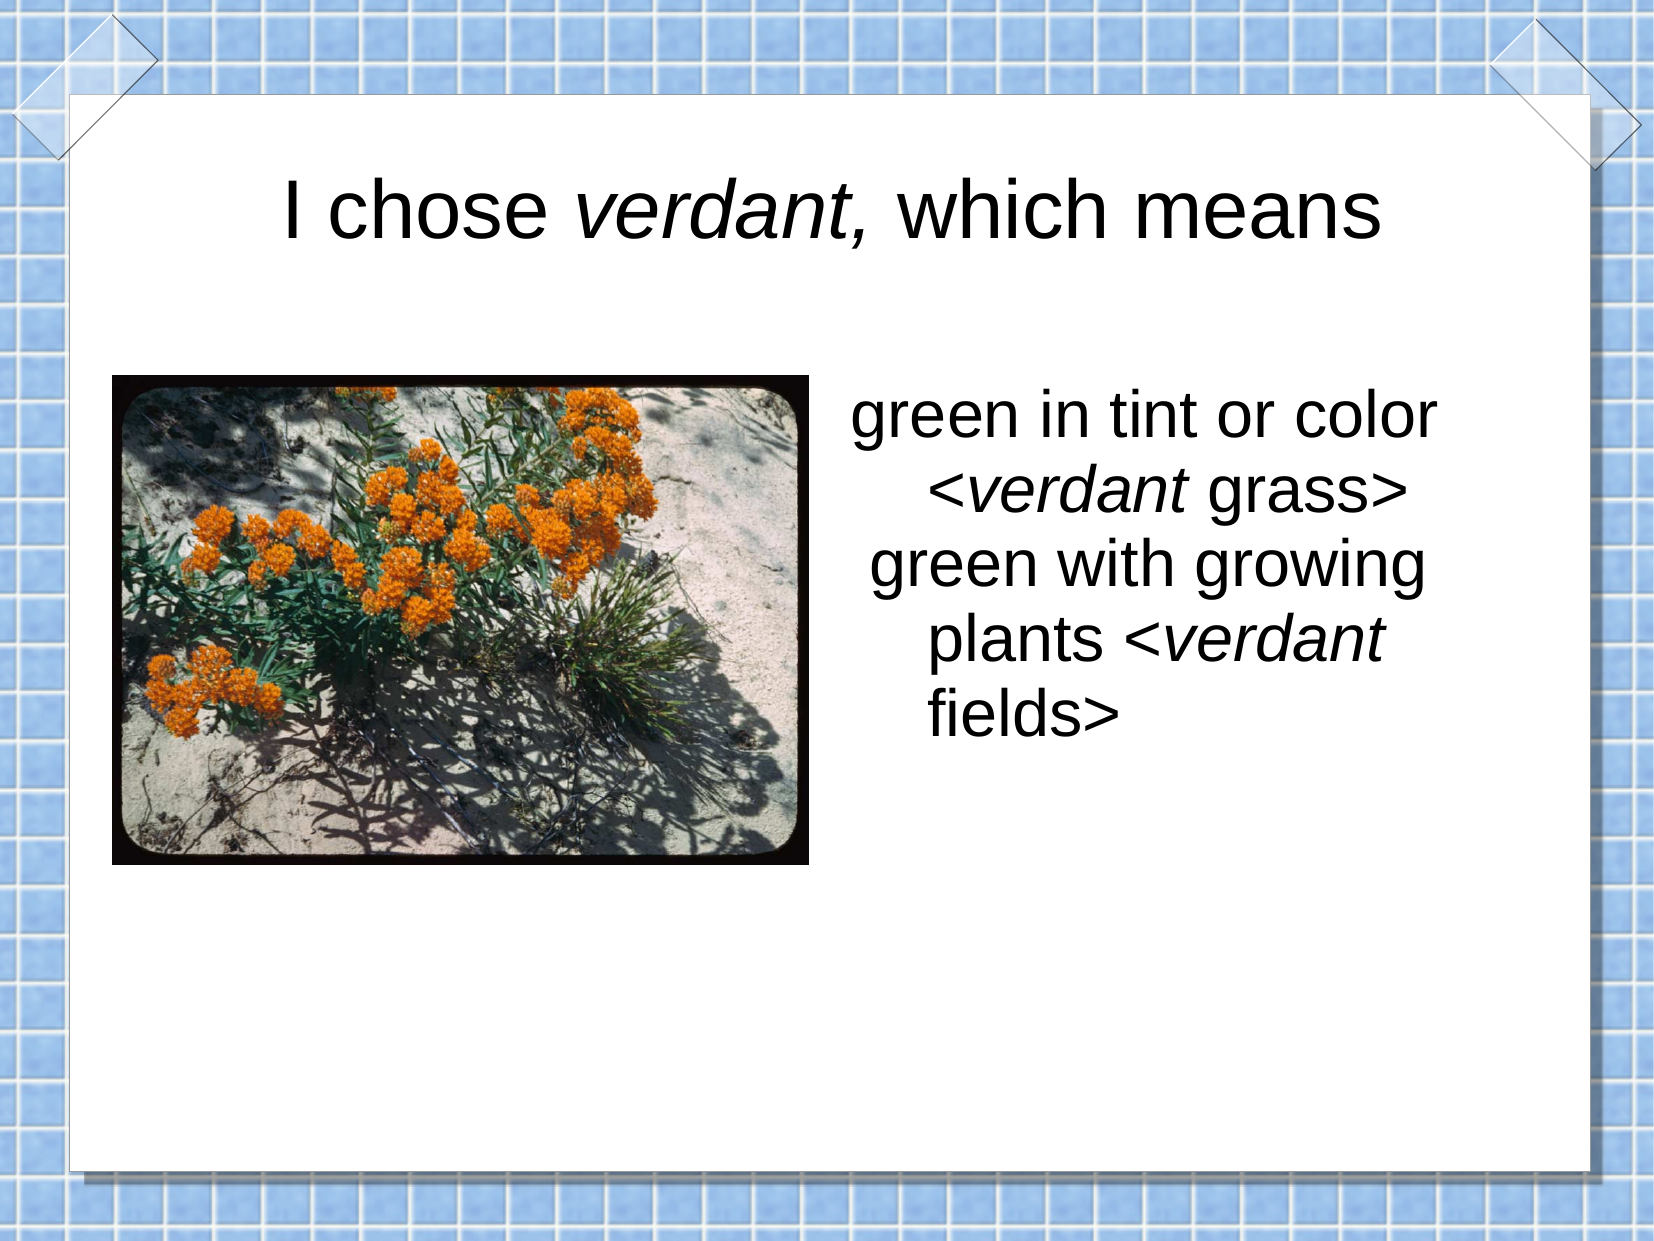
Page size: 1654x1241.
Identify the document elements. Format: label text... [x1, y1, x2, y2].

picture [0, 0, 1654, 1241]
title I chose verdant, which means [116, 101, 1548, 318]
list green in tint or color <verdant grass> green with growing plants <verdant fields> [850, 376, 1548, 1161]
